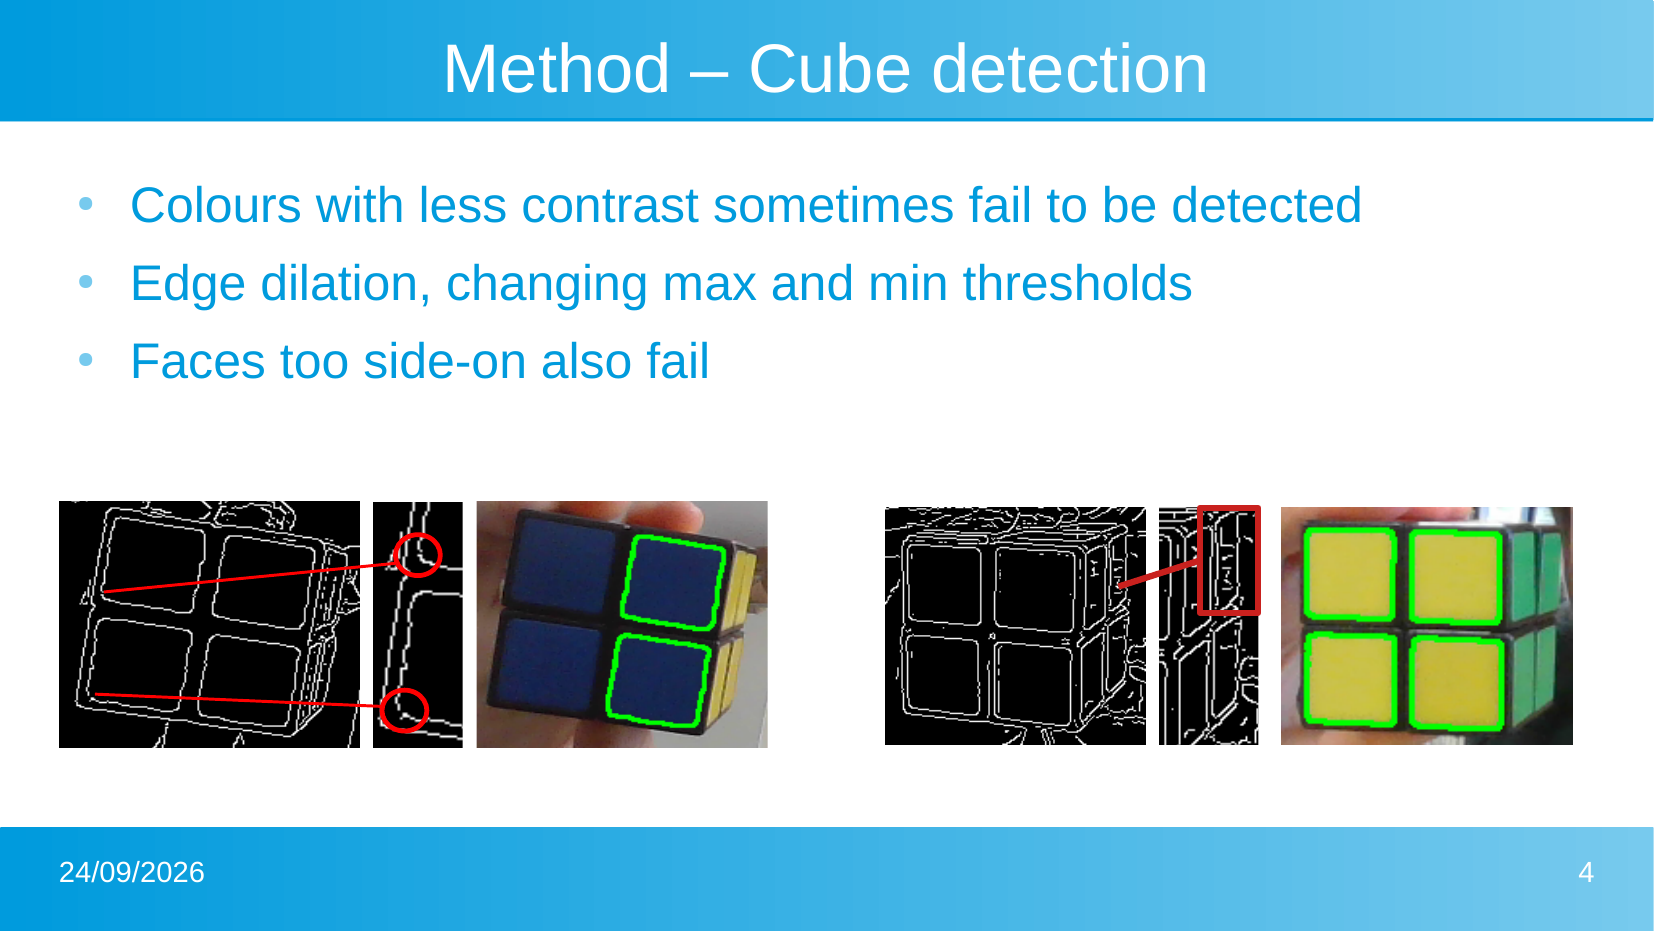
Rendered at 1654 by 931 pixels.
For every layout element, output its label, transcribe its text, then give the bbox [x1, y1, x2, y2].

picture [885, 507, 1146, 745]
list Colours with less contrast sometimes fail to be detected Edge dilation, changing max and min thresholds Faces too side-on also fail [59, 177, 1595, 768]
picture [385, 693, 424, 728]
title Method – Cube detection [59, 29, 1595, 108]
picture [1159, 507, 1197, 569]
picture [1159, 565, 1259, 745]
picture [476, 501, 768, 748]
picture [398, 538, 437, 573]
picture [59, 501, 360, 748]
picture [373, 502, 463, 748]
picture [1203, 511, 1255, 610]
picture [1281, 507, 1573, 745]
